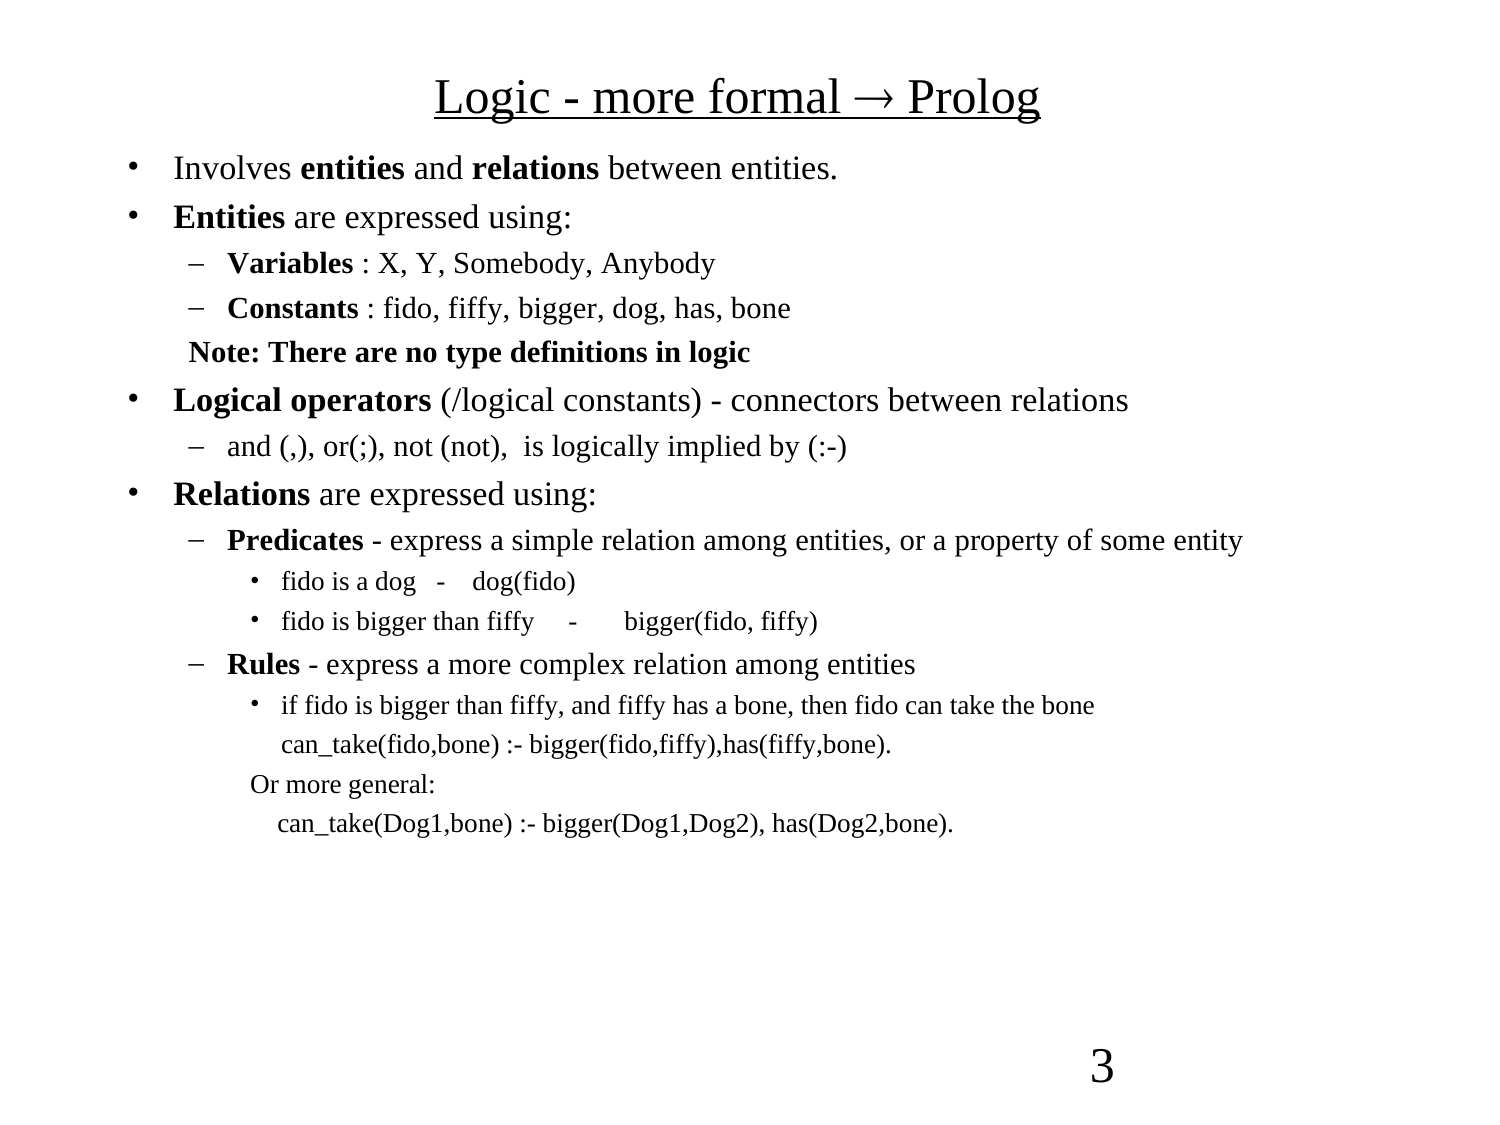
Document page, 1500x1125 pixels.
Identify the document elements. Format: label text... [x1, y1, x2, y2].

list Involves entities and relations between entities. Entities are expressed using: Variables : X, Y, Somebody, Anybody Constants : fido, fiffy, bigger, dog, has, bone Note: There are no type definitions in logic Logical operators (/logical constants) - connectors between relations and (,), or(;), not (not), is logically implied by (:-) Relations are expressed using: Predicates - express a simple relation among entities, or a property of some entity fido is a dog - dog(fido) fido is bigger than fiffy - bigger(fido, fiffy) Rules - express a more complex relation among entities if fido is bigger than fiffy, and fiffy has a bone, then fido can take the bone can_take(fido,bone) :- bigger(fido,fiffy),has(fiffy,bone). Or more general: can_take(Dog1,bone) :- bigger(Dog1,Dog2), has(Dog2,bone). [112, 137, 1388, 850]
title Logic - more formal  Prolog [99, 0, 1375, 188]
